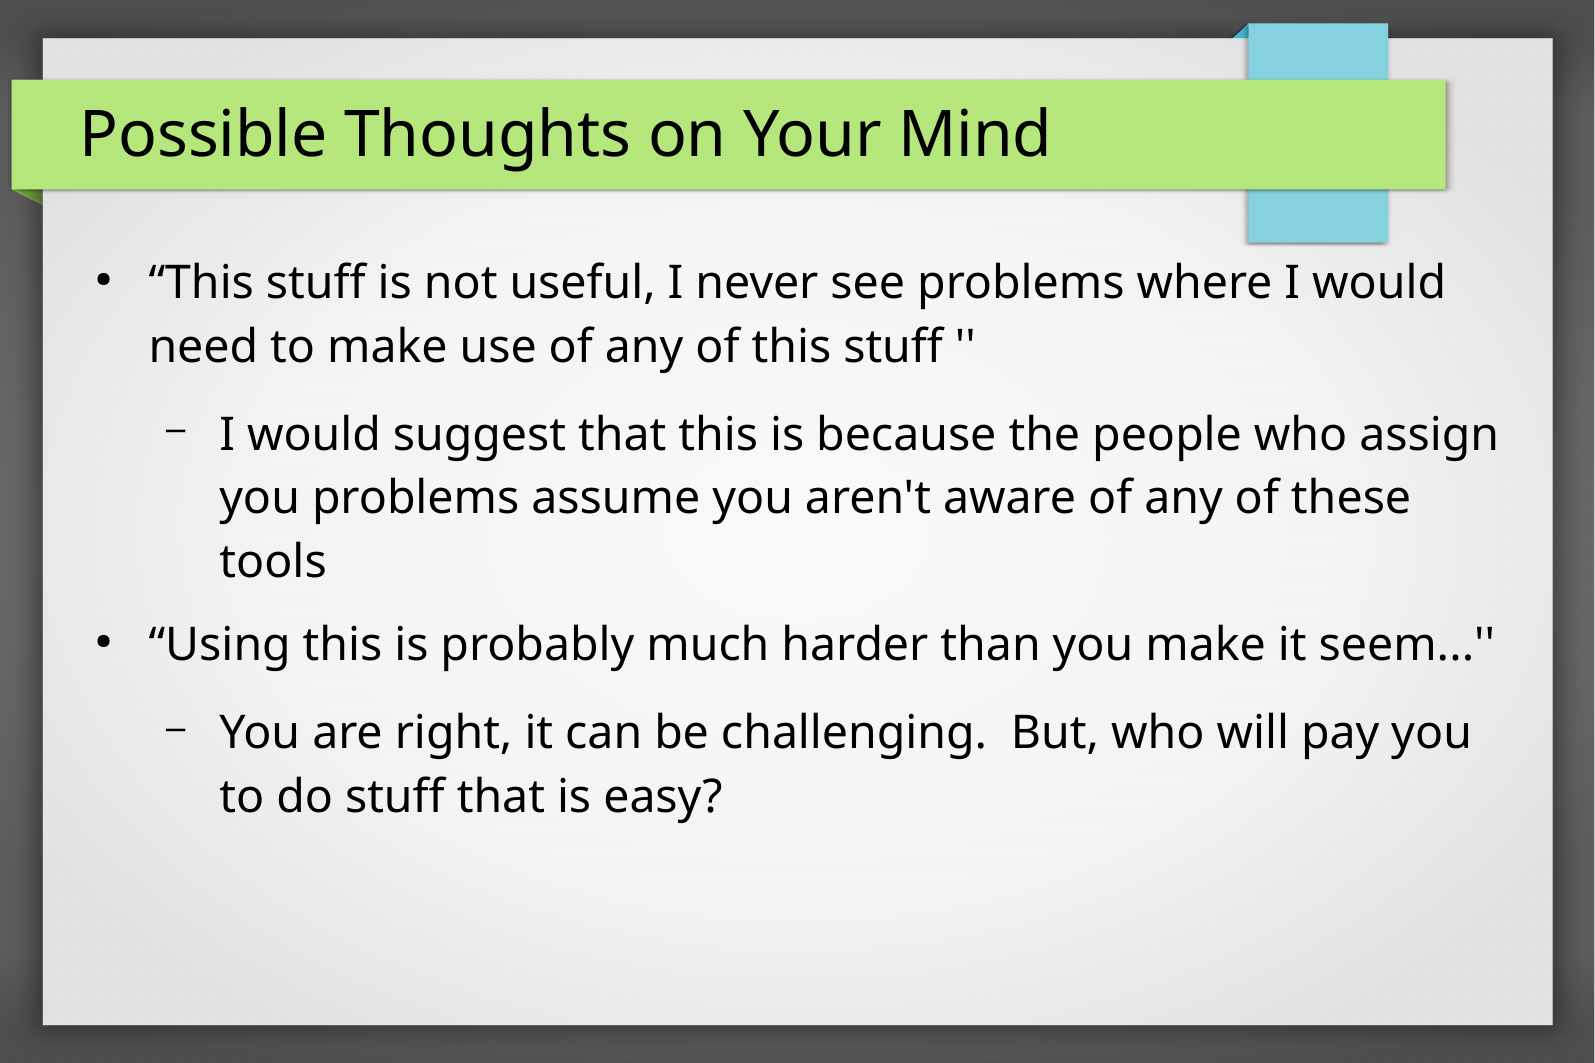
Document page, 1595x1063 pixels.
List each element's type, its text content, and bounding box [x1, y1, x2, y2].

picture [0, 0, 1595, 1063]
title Possible Thoughts on Your Mind [79, 78, 1219, 185]
list “This stuff is not useful, I never see problems where I would need to make use of any of this stuff '' I would suggest that this is because the people who assign you problems assume you aren't aware of any of these tools “Using this is probably much harder than you make it seem...'' You are right, it can be challenging. But, who will pay you to do stuff that is easy? [77, 249, 1513, 961]
